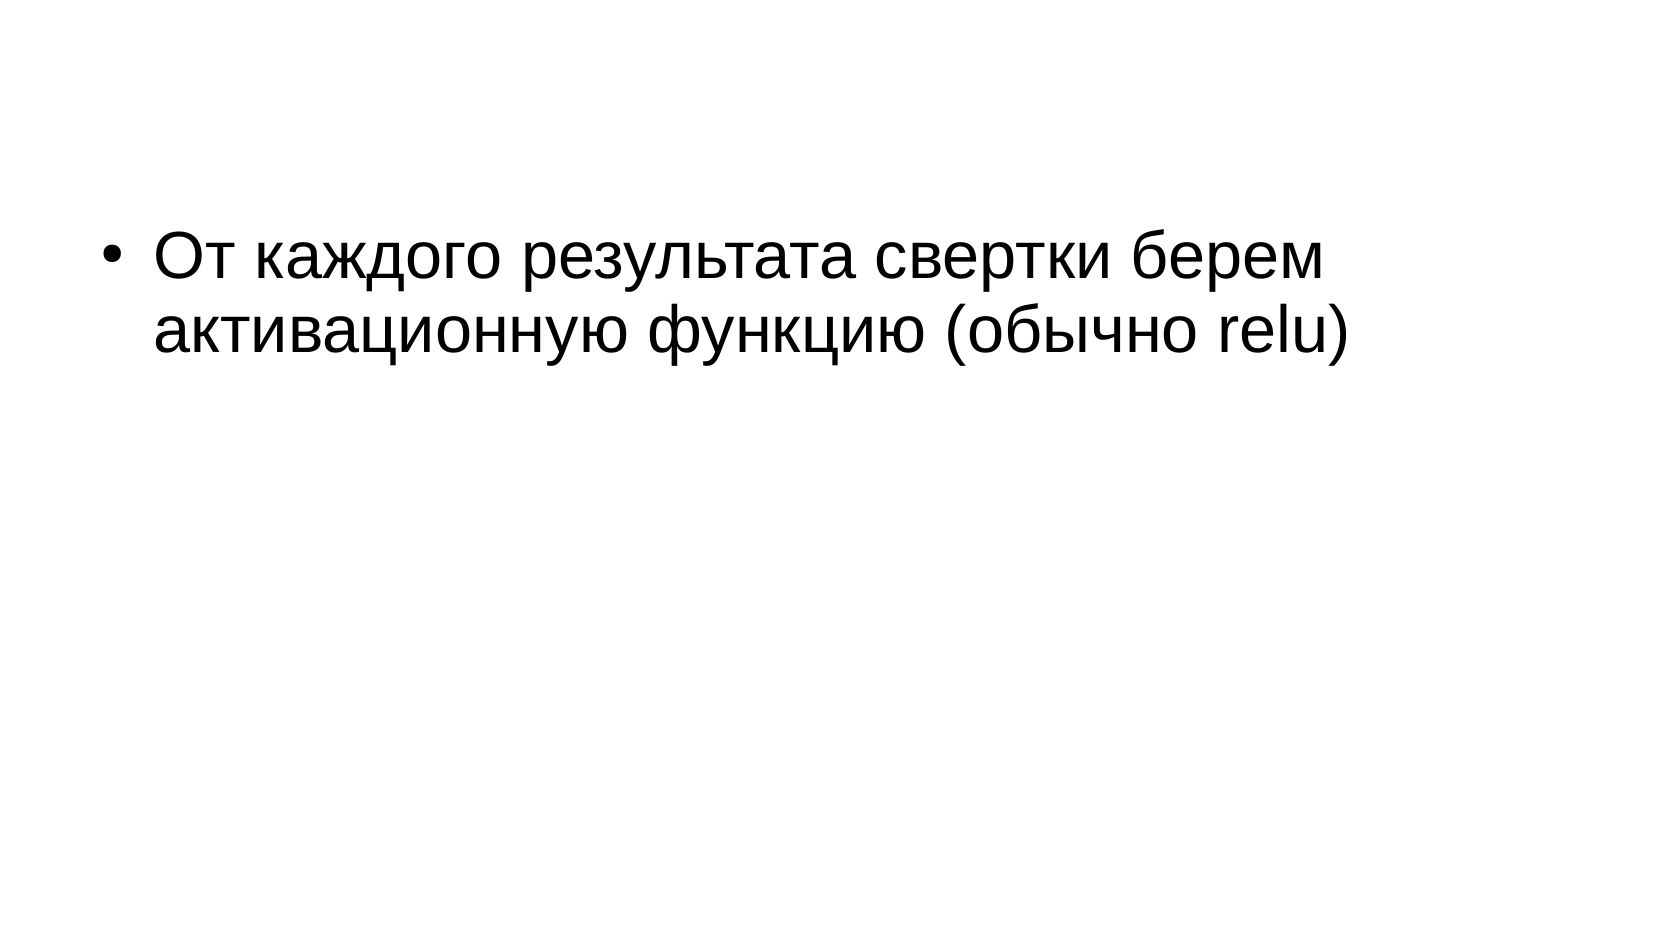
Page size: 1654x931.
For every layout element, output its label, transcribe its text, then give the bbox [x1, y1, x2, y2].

list От каждого результата свертки берем активационную функцию (обычно relu) [82, 217, 1571, 758]
